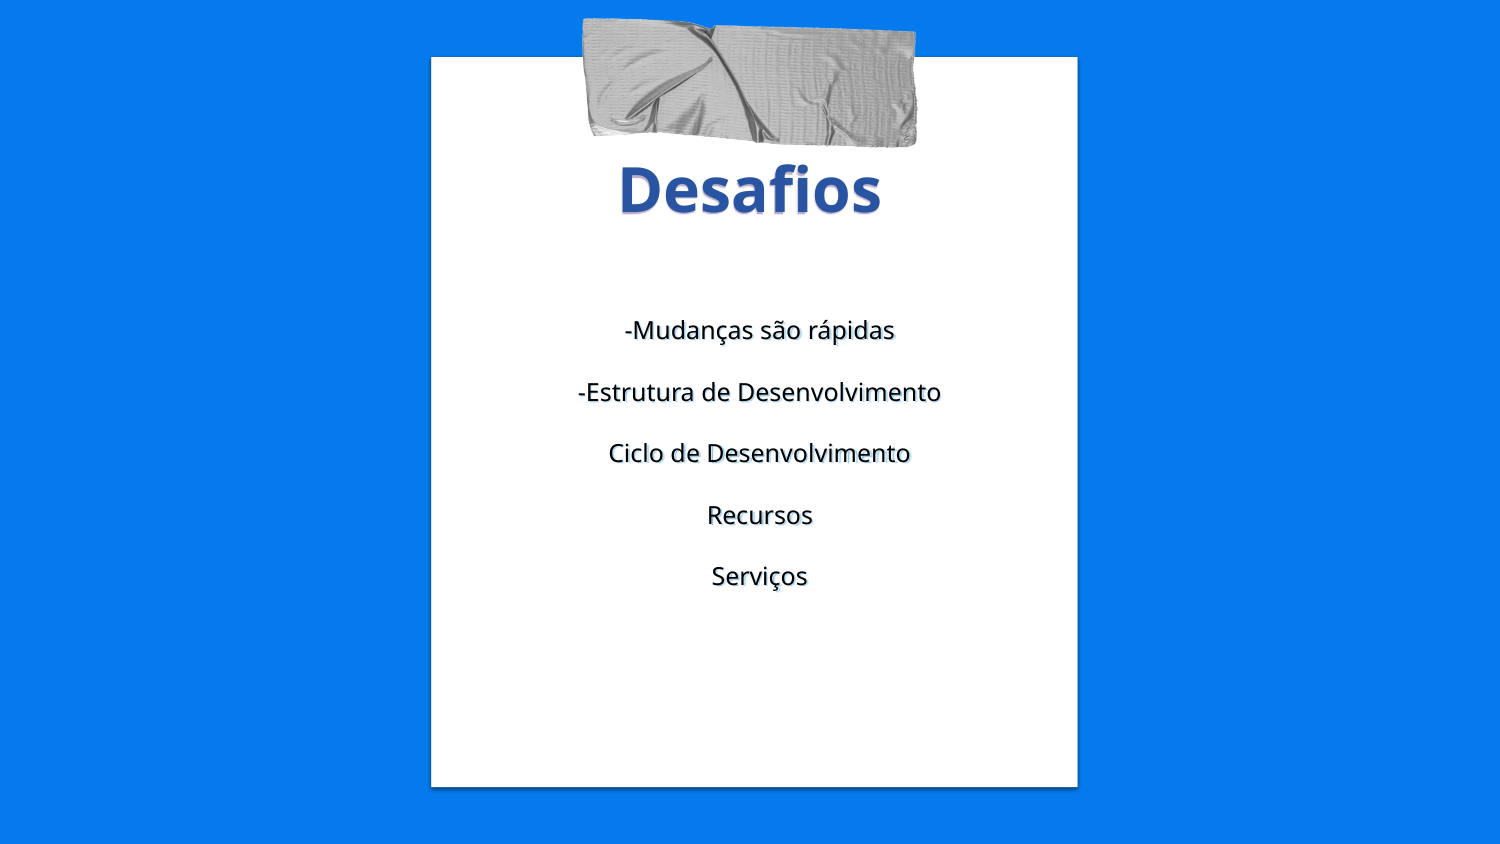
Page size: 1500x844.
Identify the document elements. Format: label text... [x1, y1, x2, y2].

list -Mudanças são rápidas -Estrutura de Desenvolvimento Ciclo de Desenvolvimento Recursos Serviços [460, 295, 1060, 772]
picture [405, 16, 1104, 817]
text_box Desafios [468, 152, 1032, 240]
